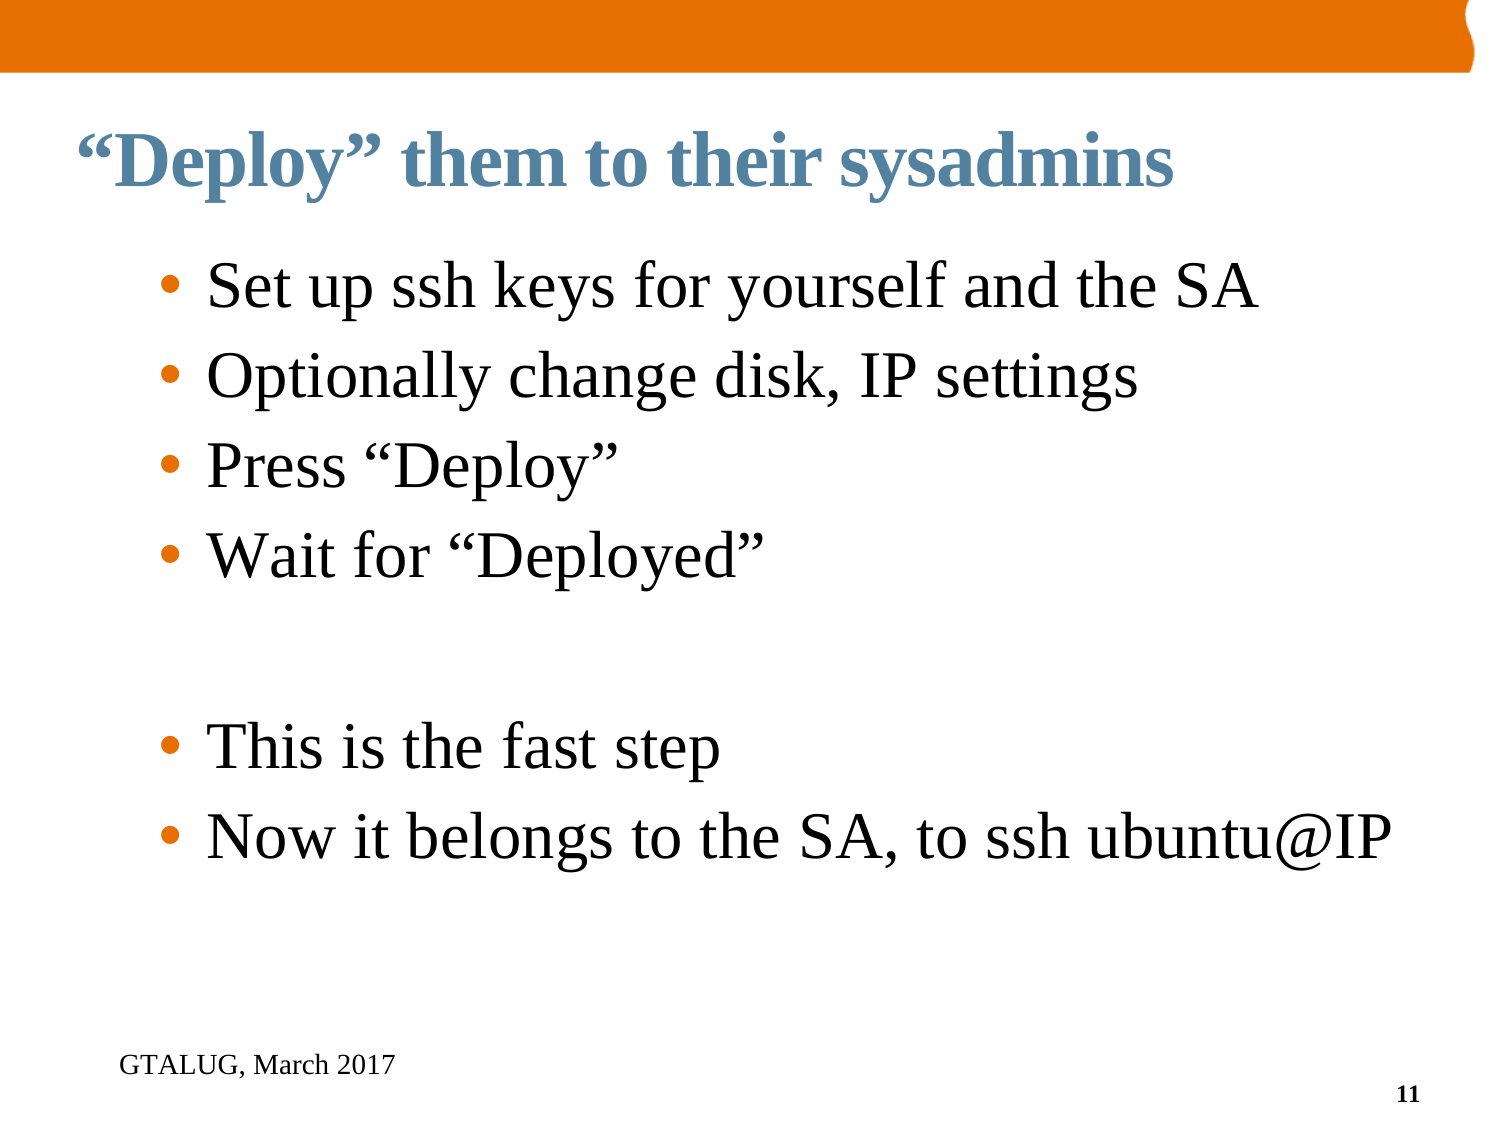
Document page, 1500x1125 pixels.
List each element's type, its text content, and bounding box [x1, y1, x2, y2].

picture [0, 0, 1500, 75]
title “Deploy” them to their sysadmins [75, 122, 1438, 228]
list Set up ssh keys for yourself and the SA Optionally change disk, IP settings Press “Deploy” Wait for “Deployed” This is the fast step Now it belongs to the SA, to ssh ubuntu@IP [64, 257, 1402, 1017]
